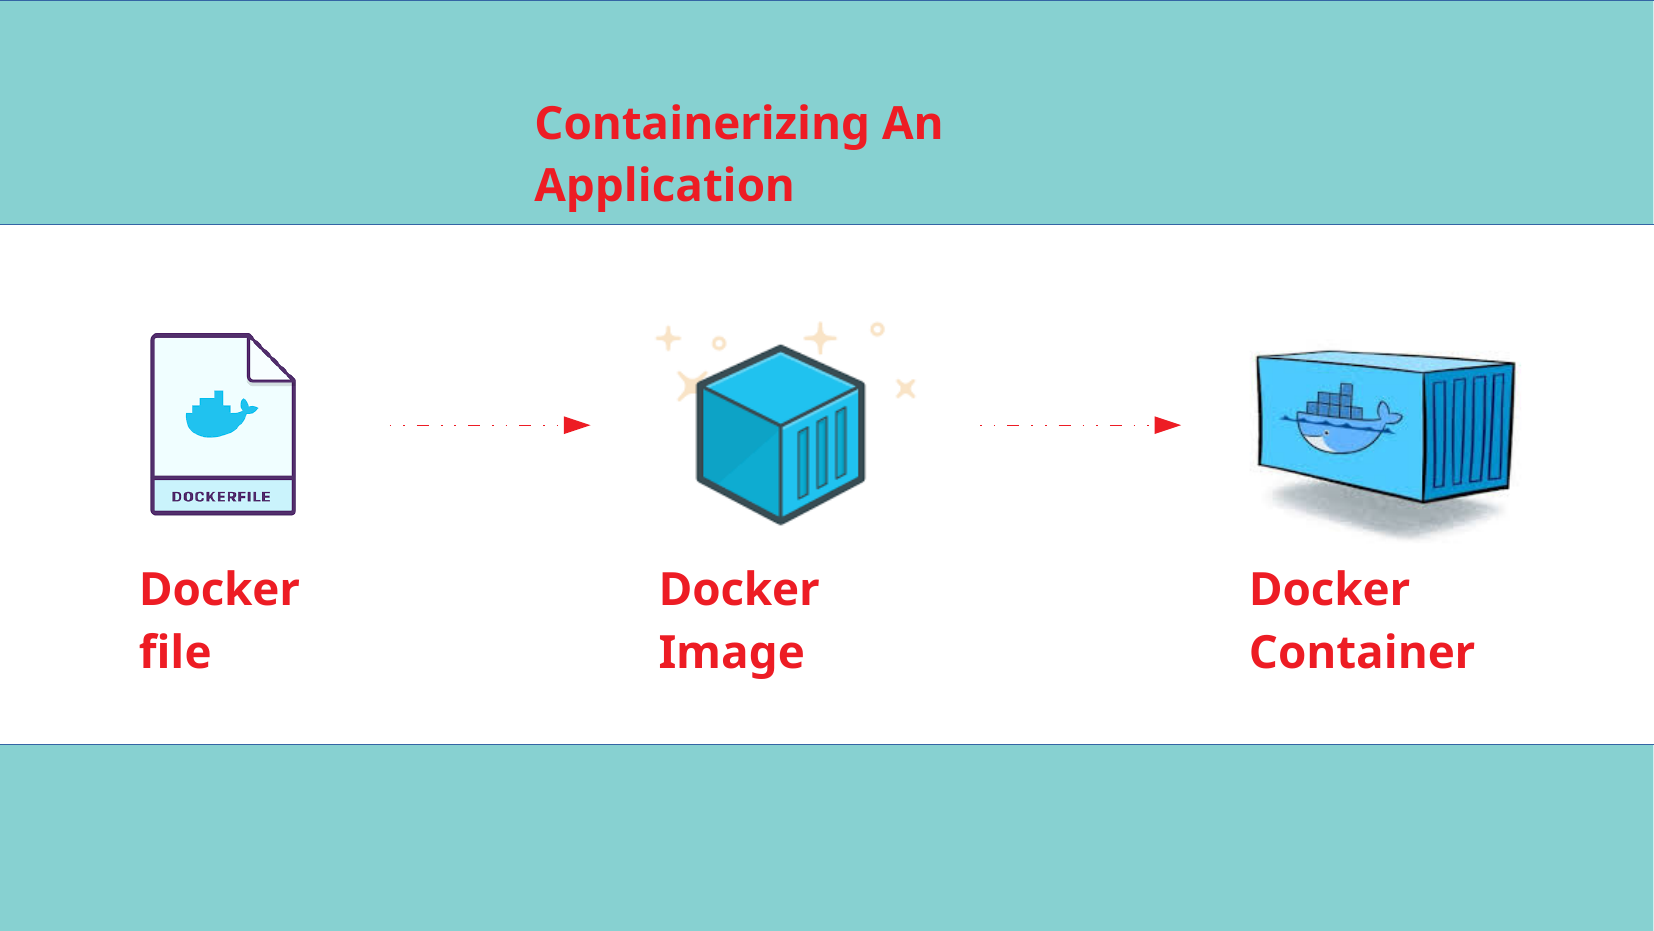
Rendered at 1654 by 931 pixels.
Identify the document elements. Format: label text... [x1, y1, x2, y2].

picture [605, 262, 957, 615]
text_box Containerizing An Application [519, 82, 1099, 189]
text_box Docker Image [643, 549, 916, 655]
text_box [0, 0, 1654, 225]
picture [1205, 283, 1565, 563]
picture [121, 324, 320, 526]
text_box Docker Container [1234, 549, 1560, 655]
text_box Dockerfile [124, 549, 337, 655]
text_box [0, 744, 1654, 931]
